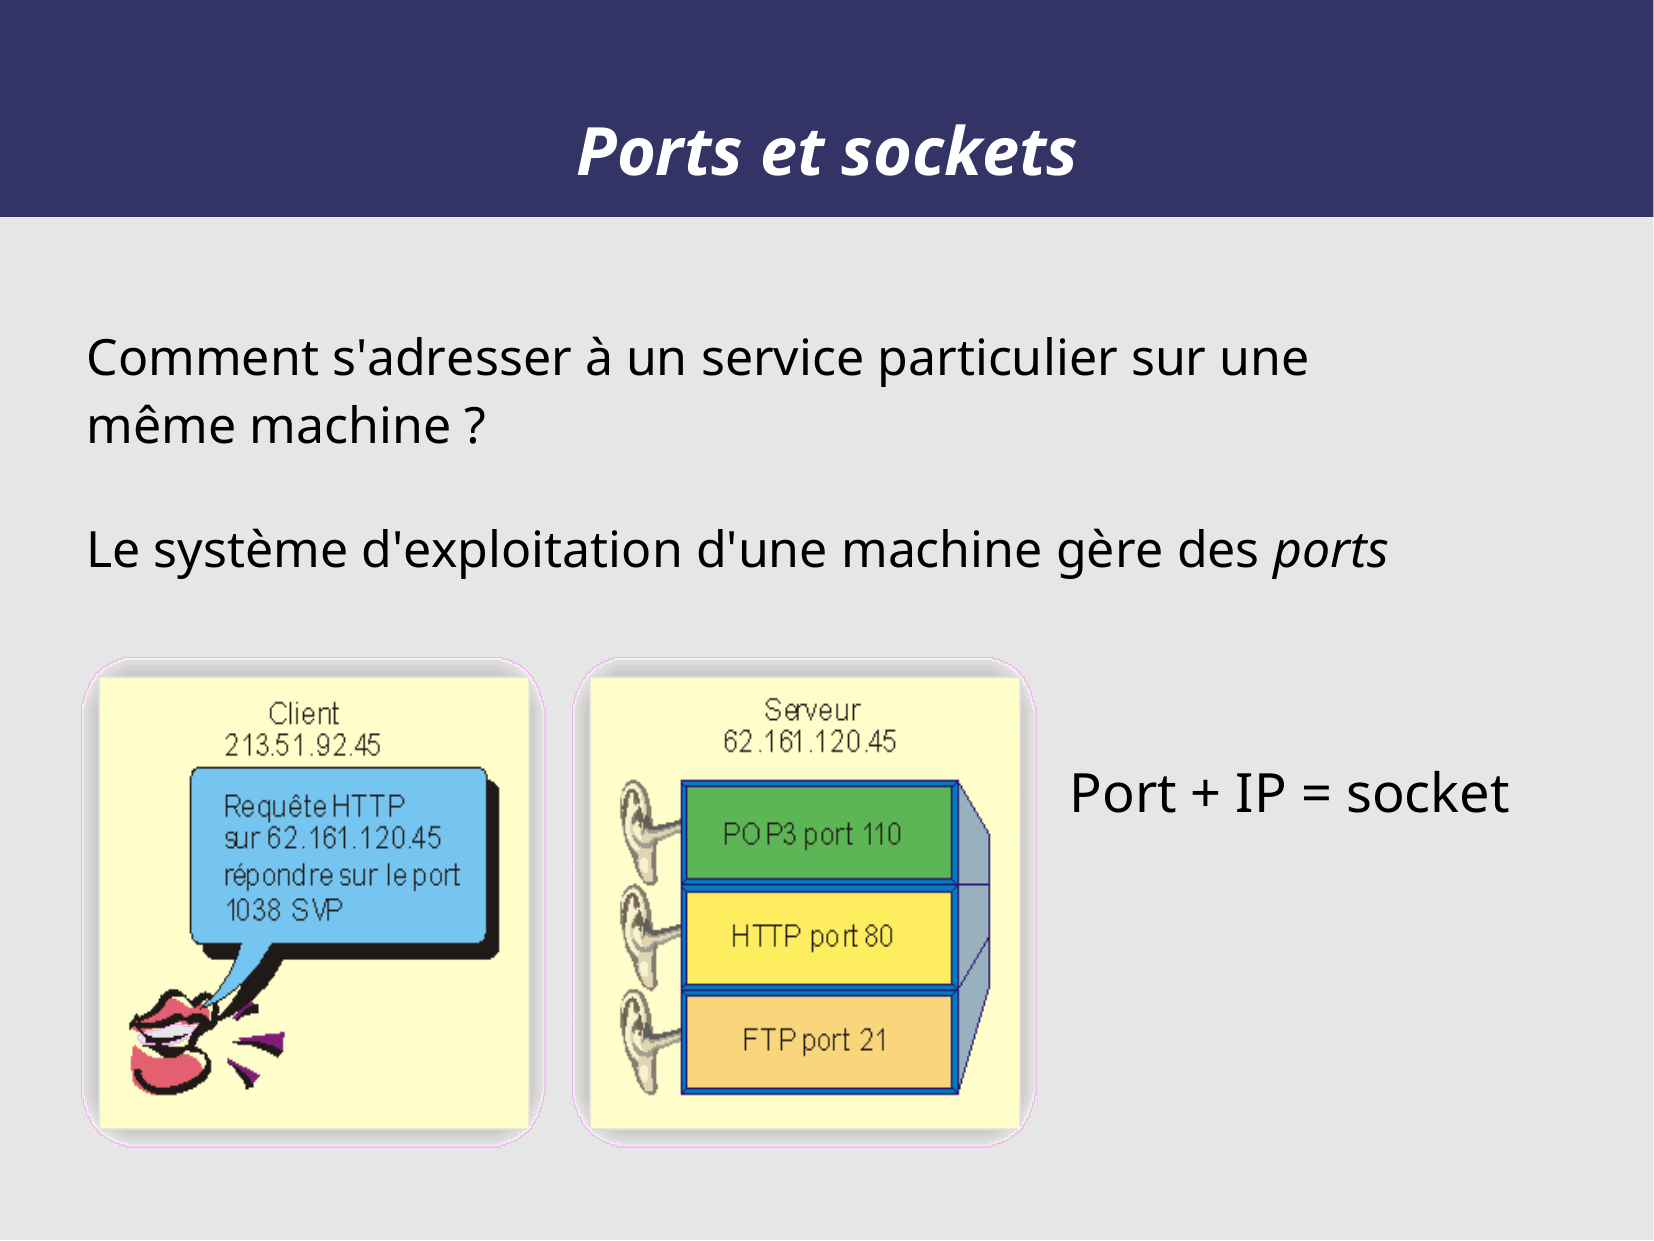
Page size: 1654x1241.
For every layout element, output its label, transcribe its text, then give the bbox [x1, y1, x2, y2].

picture [69, 643, 1051, 1164]
text_box Port + IP = socket [1069, 754, 1567, 887]
title Ports et sockets [121, 46, 1534, 254]
text_box Comment s'adresser à un service particulier sur une même machine ? [86, 322, 1465, 503]
text_box Le système d'exploitation d'une machine gère des ports [86, 513, 1654, 623]
